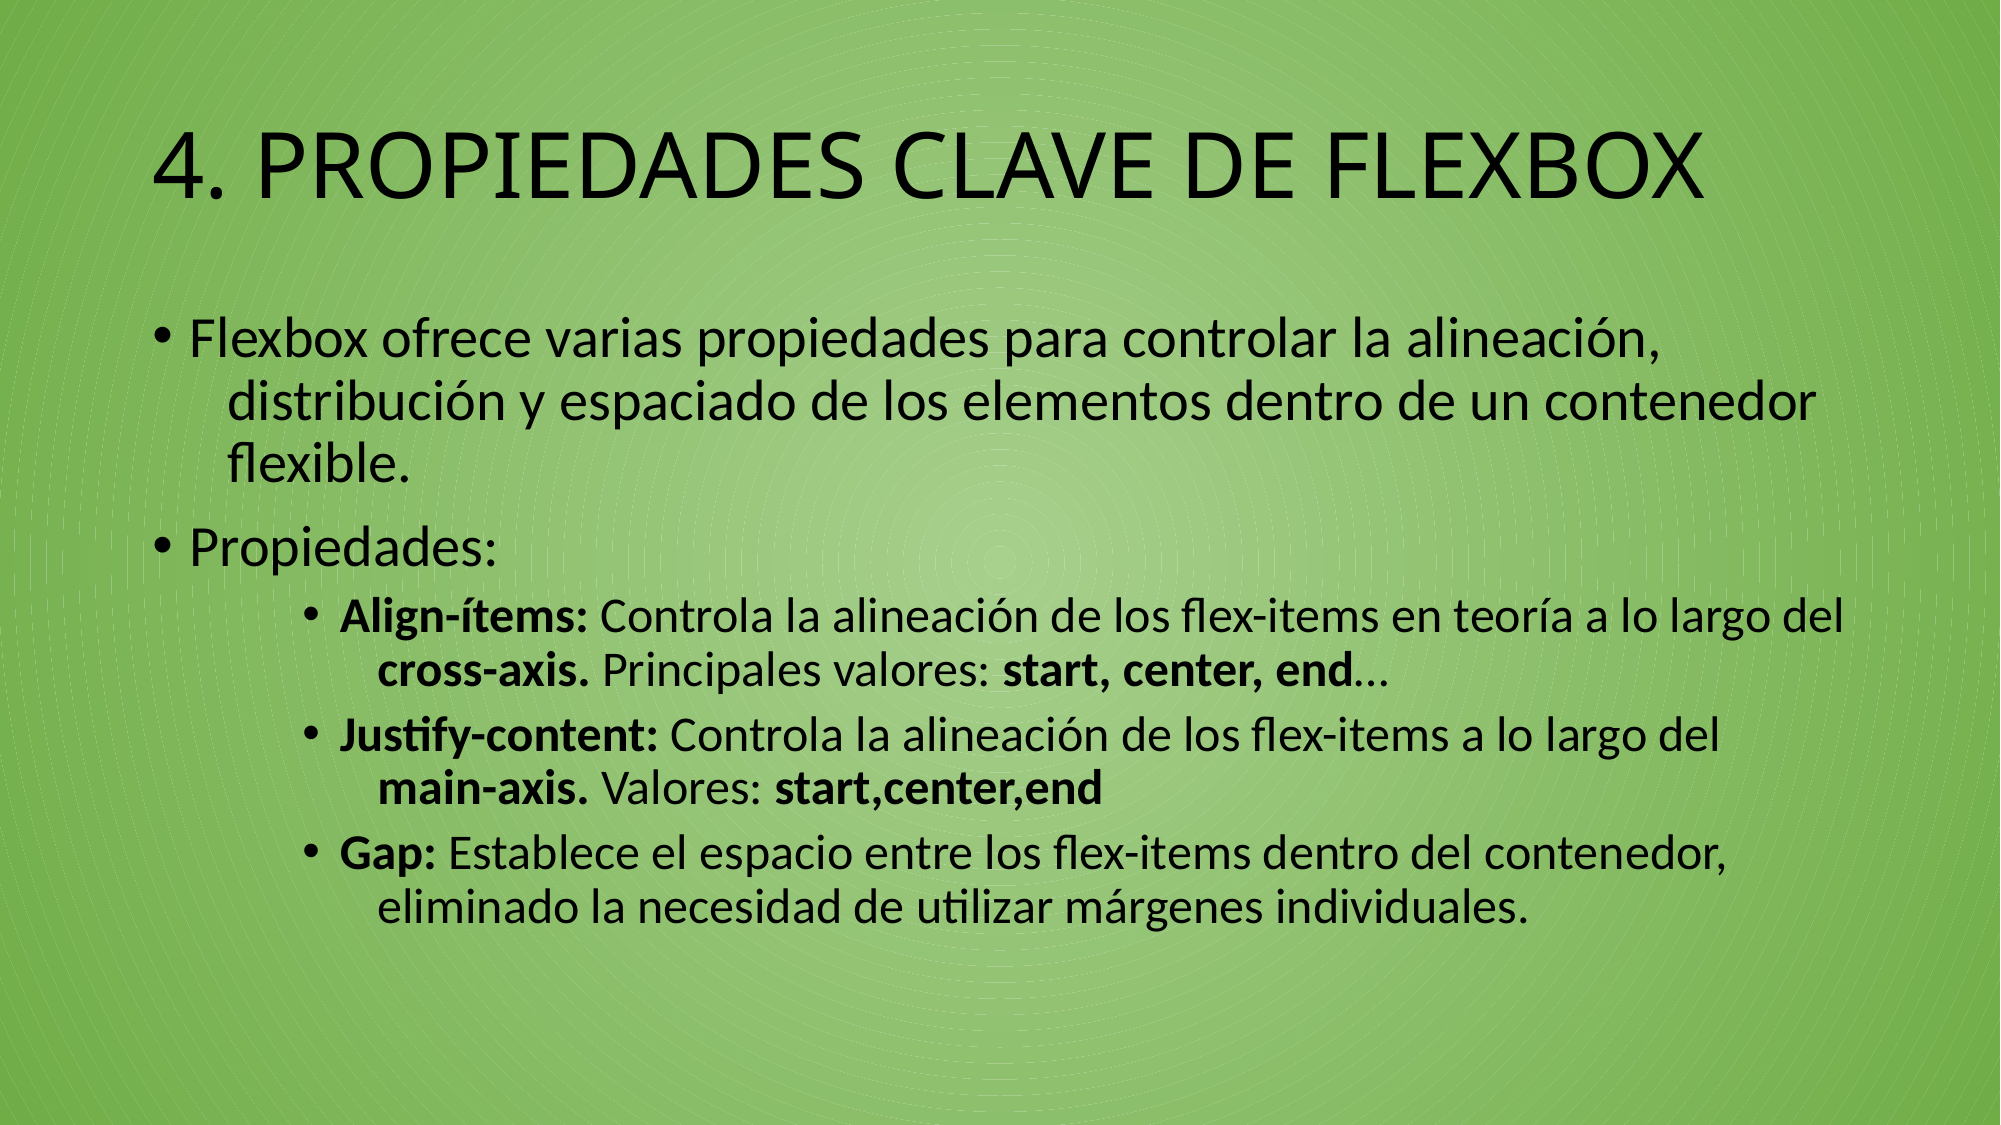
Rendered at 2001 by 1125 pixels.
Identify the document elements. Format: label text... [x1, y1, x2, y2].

list Flexbox ofrece varias propiedades para controlar la alineación, distribución y espaciado de los elementos dentro de un contenedor flexible. Propiedades: Align-ítems: Controla la alineación de los flex-items en teoría a lo largo del cross-axis. Principales valores: start, center, end… Justify-content: Controla la alineación de los flex-items a lo largo del main-axis. Valores: start,center,end Gap: Establece el espacio entre los flex-items dentro del contenedor, eliminado la necesidad de utilizar márgenes individuales. [137, 299, 1863, 1014]
title 4. PROPIEDADES CLAVE DE FLEXBOX [137, 59, 1863, 278]
